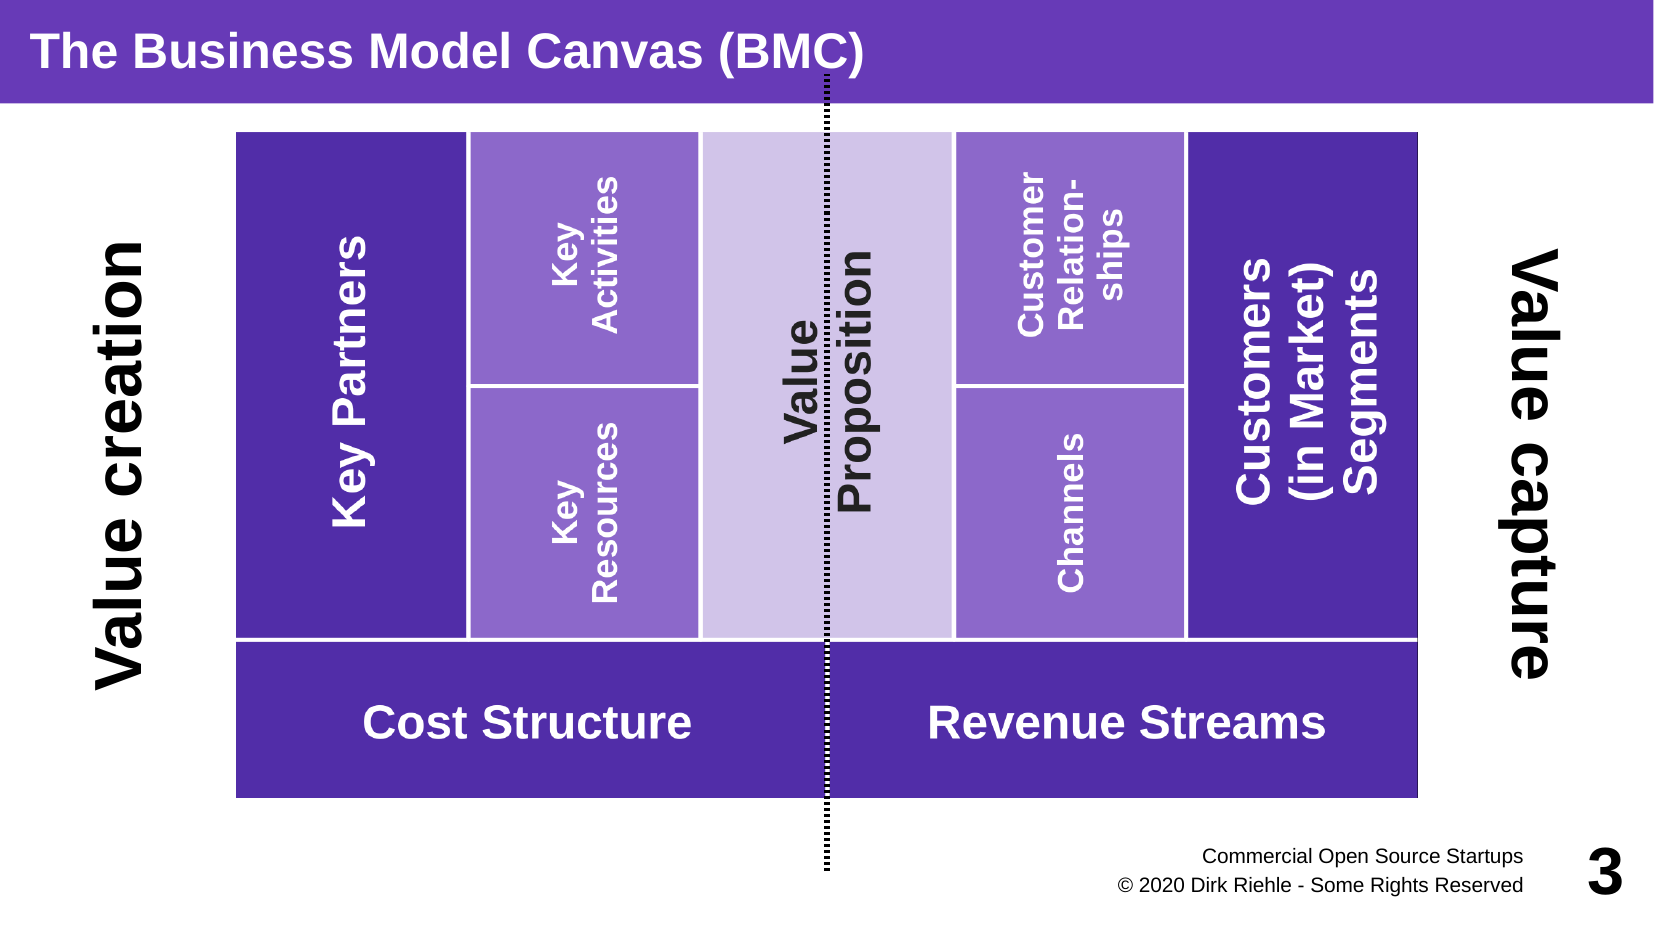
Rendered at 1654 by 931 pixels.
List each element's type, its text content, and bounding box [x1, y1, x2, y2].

text_box Value creation [0, 132, 236, 798]
picture [236, 132, 1418, 798]
title The Business Model Canvas (BMC) [0, 0, 1654, 104]
text_box Value capture [1418, 132, 1654, 798]
